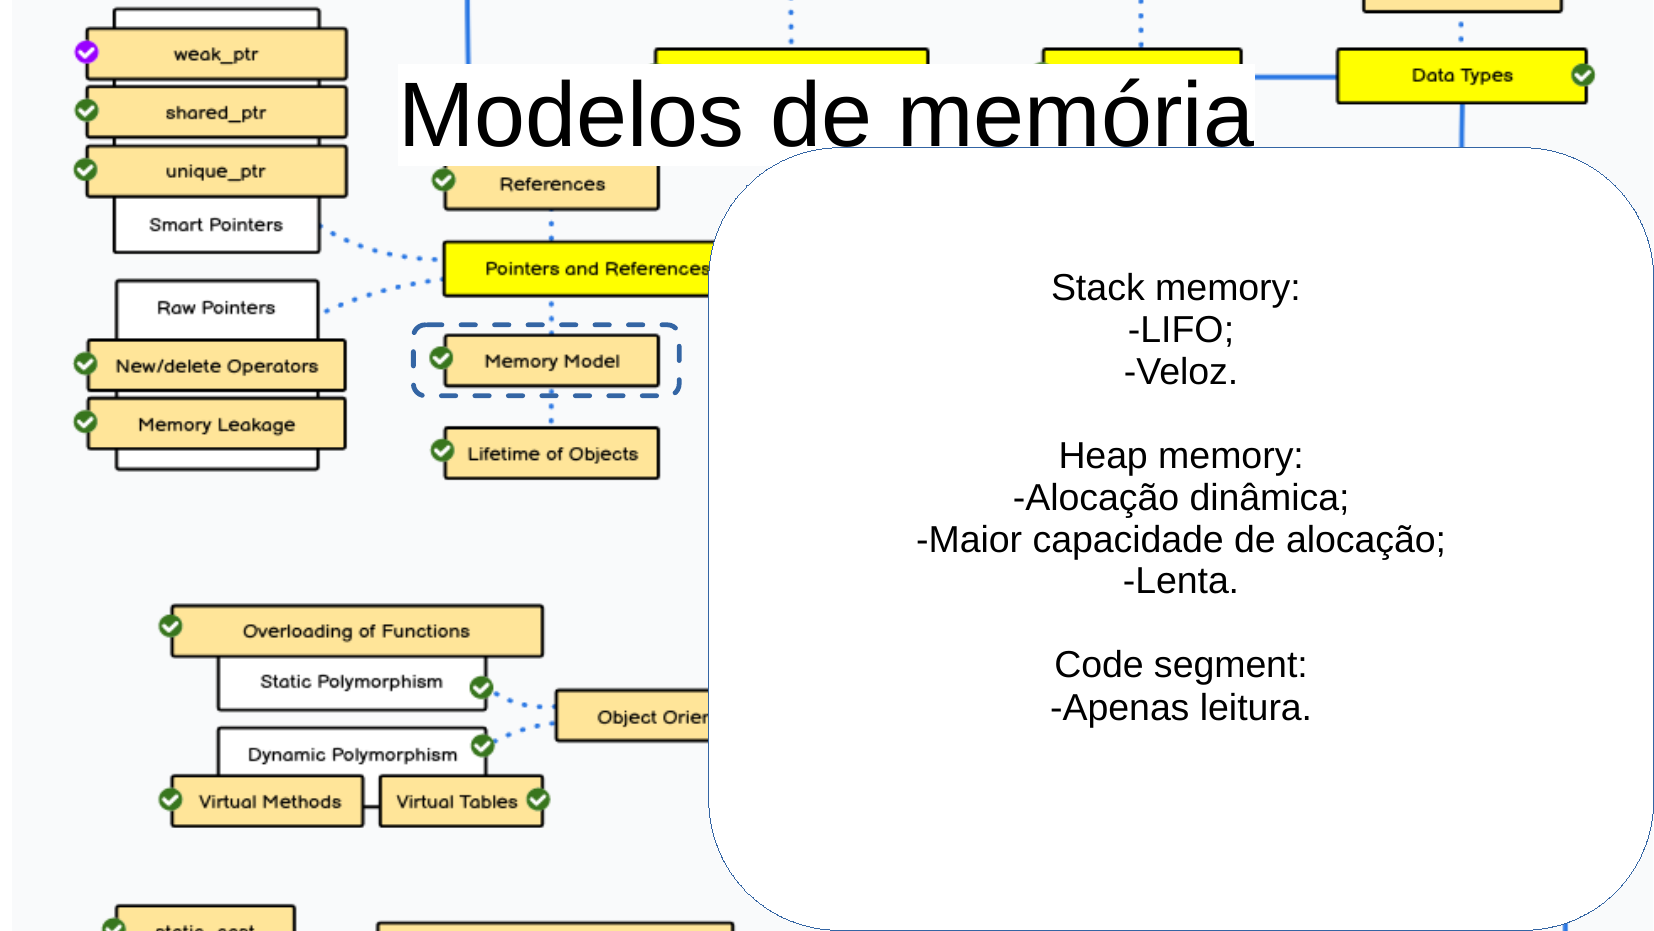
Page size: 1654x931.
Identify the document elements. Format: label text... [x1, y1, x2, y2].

picture [1533, 814, 1654, 931]
title Modelos de memória [82, 37, 1571, 193]
text_box Stack memory: -LIFO; -Veloz. Heap memory: -Alocação dinâmica; -Maior capacidade de alocação; -Lenta. Code segment: -Apenas leitura. [708, 147, 1654, 931]
picture [12, 0, 1654, 931]
